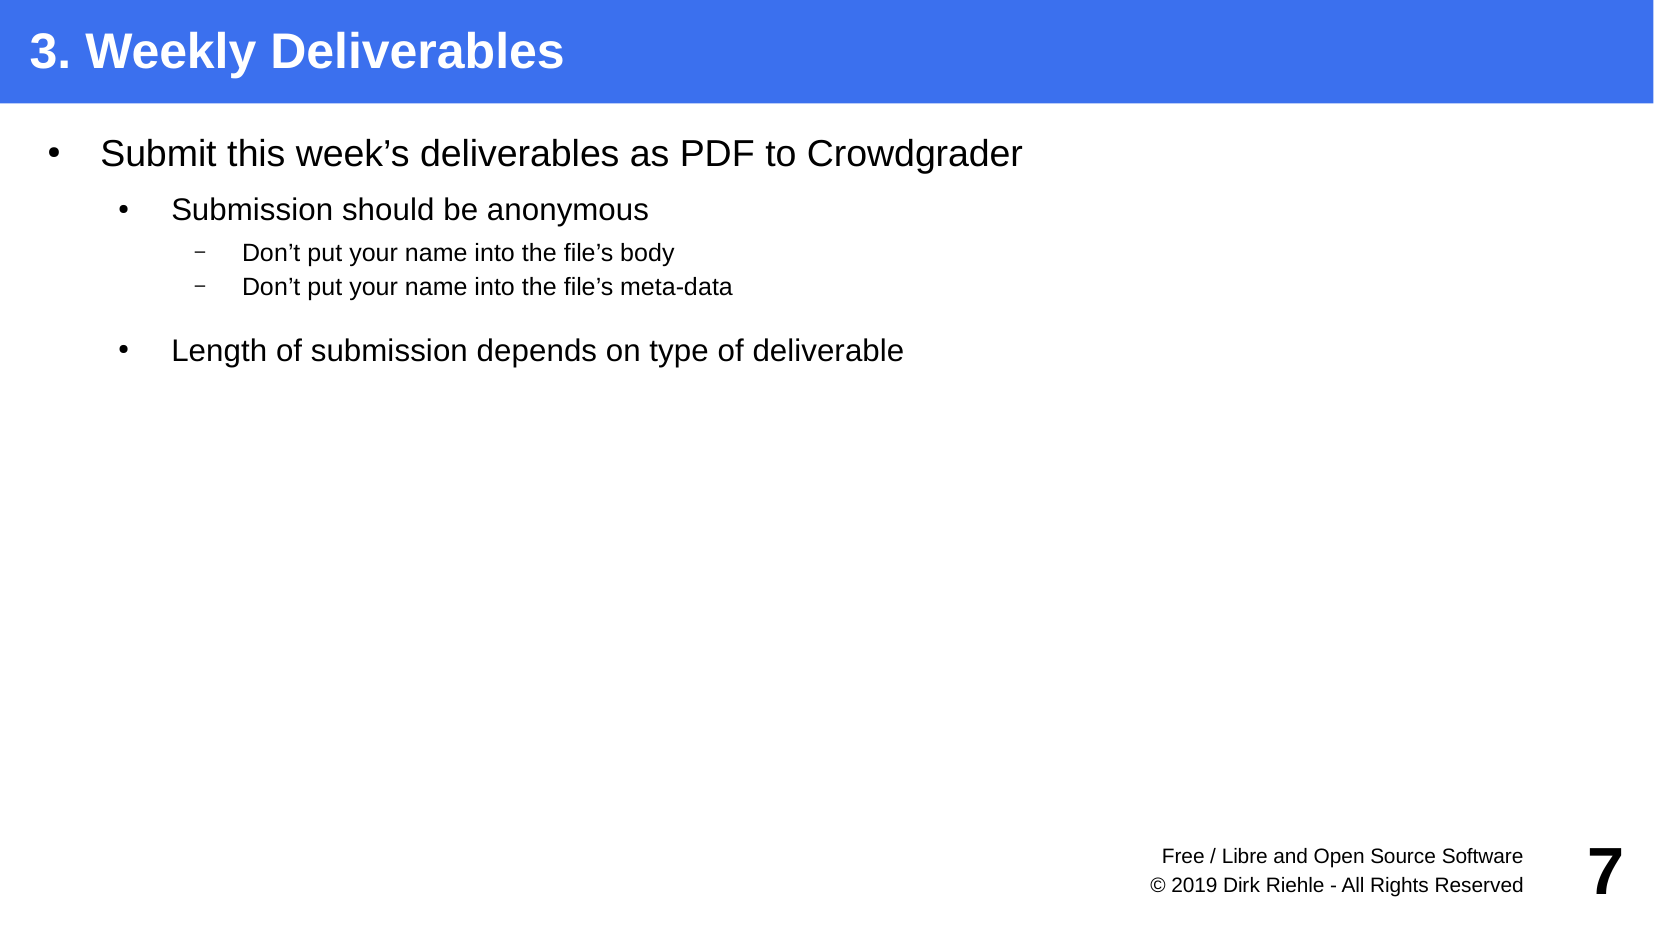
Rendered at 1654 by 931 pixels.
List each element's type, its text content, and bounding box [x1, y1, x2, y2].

list Submit this week’s deliverables as PDF to Crowdgrader Submission should be anonymous Don’t put your name into the file’s body Don’t put your name into the file’s meta-data Length of submission depends on type of deliverable [29, 132, 1625, 813]
title 3. Weekly Deliverables [0, 0, 1654, 104]
